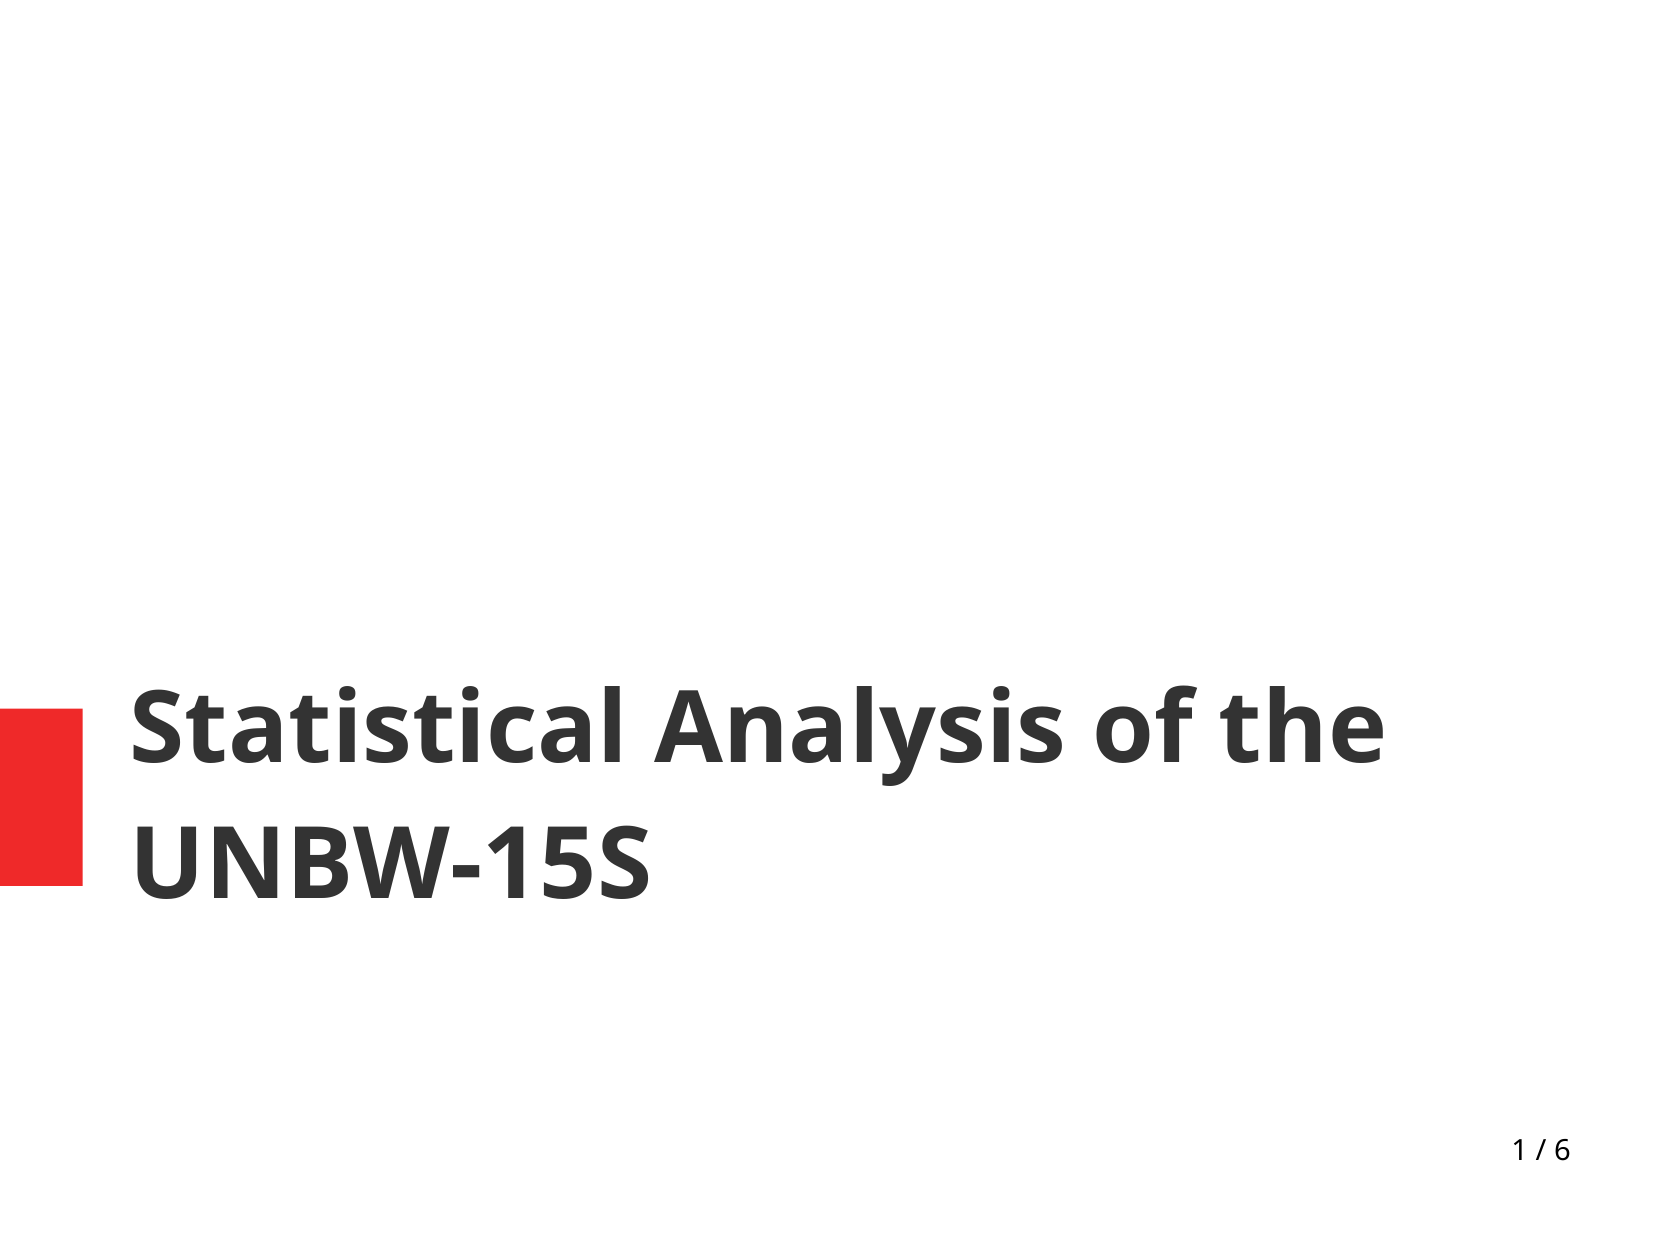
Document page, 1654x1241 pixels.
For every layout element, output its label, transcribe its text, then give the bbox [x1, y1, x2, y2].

title Statistical Analysis of the UNBW-15S [129, 655, 1536, 928]
